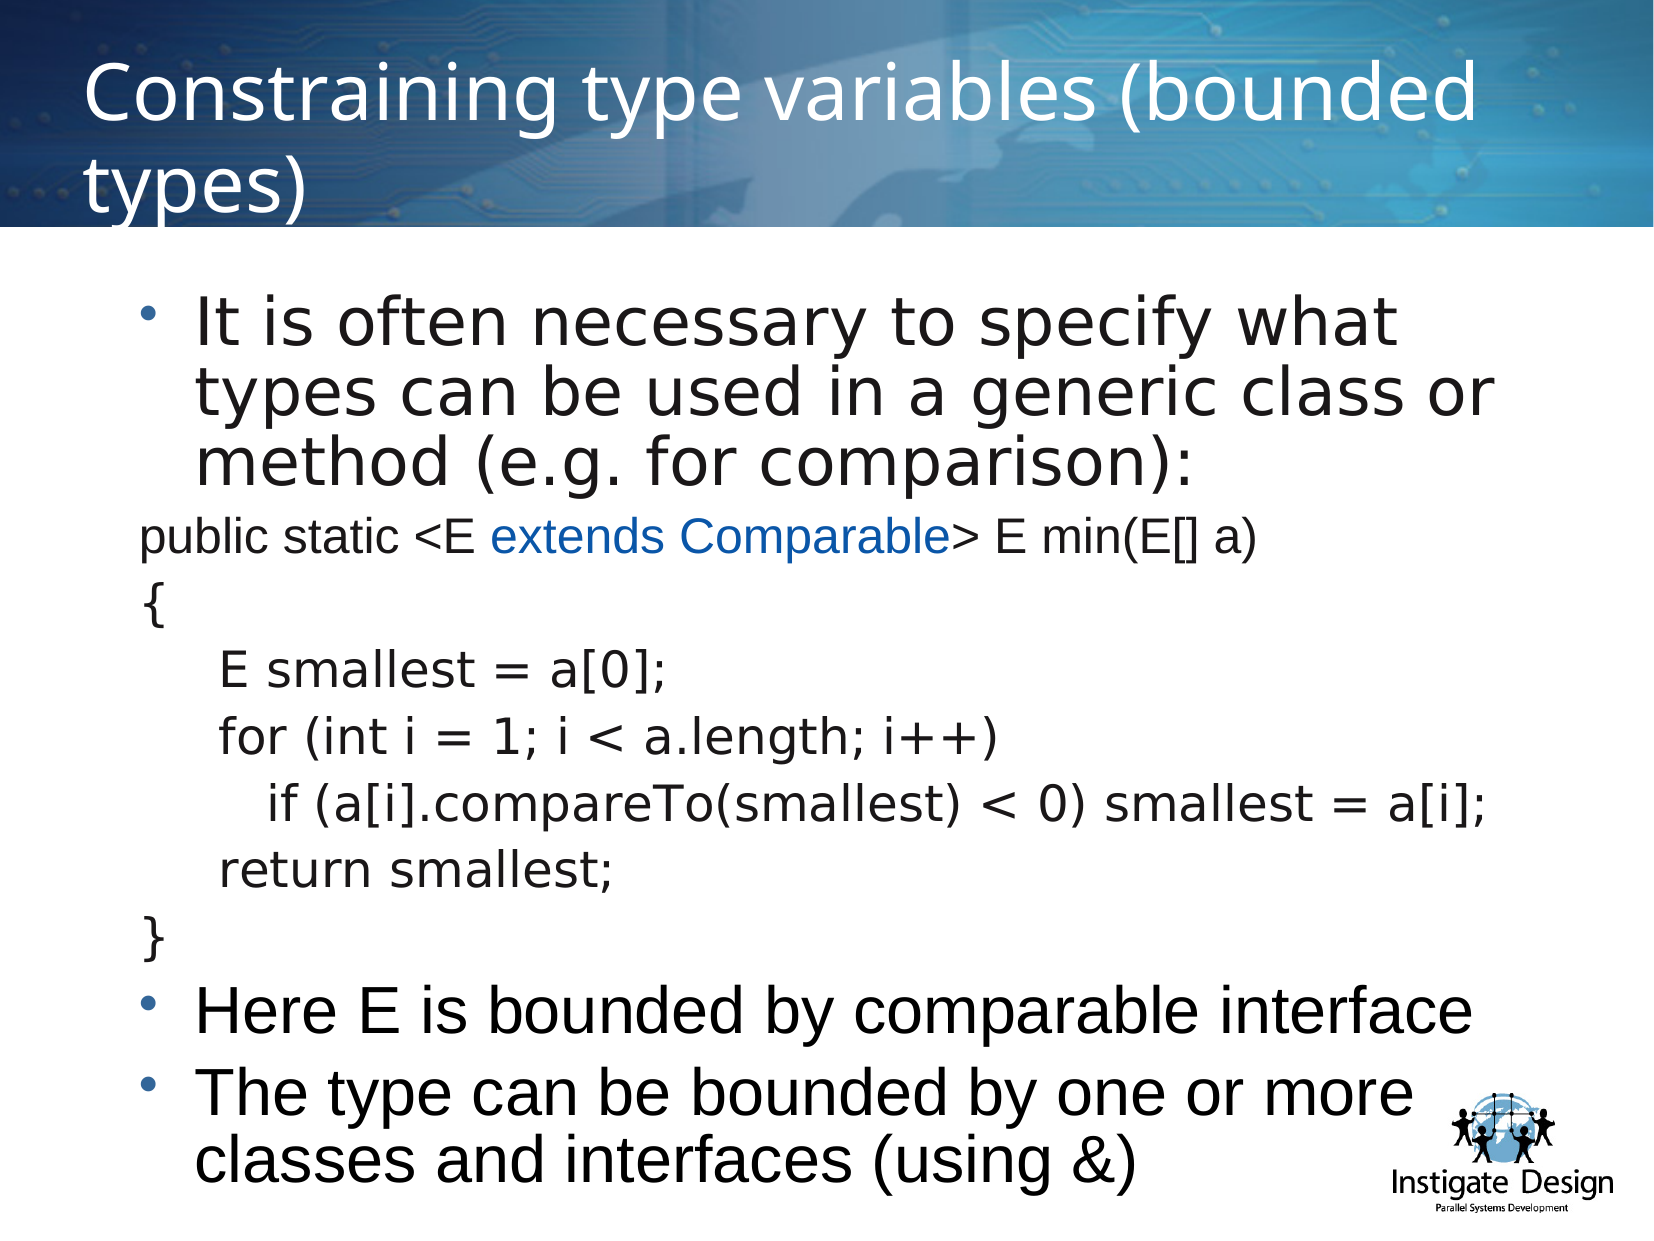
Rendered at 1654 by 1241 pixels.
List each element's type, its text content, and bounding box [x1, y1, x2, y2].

list It is often necessary to specify what types can be used in a generic class or method (e.g. for comparison): public static <E extends Comparable> E min(E[] a) { E smallest = a[0]; for (int i = 1; i < a.length; i++) if (a[i].compareTo(smallest) < 0) smallest = a[i]; return smallest; } Here E is bounded by comparable interface The type can be bounded by one or more classes and interfaces (using &) [82, 289, 1571, 1212]
title Constraining type variables (bounded types) [82, 49, 1570, 228]
picture [1393, 1093, 1613, 1213]
picture [0, 0, 1654, 227]
